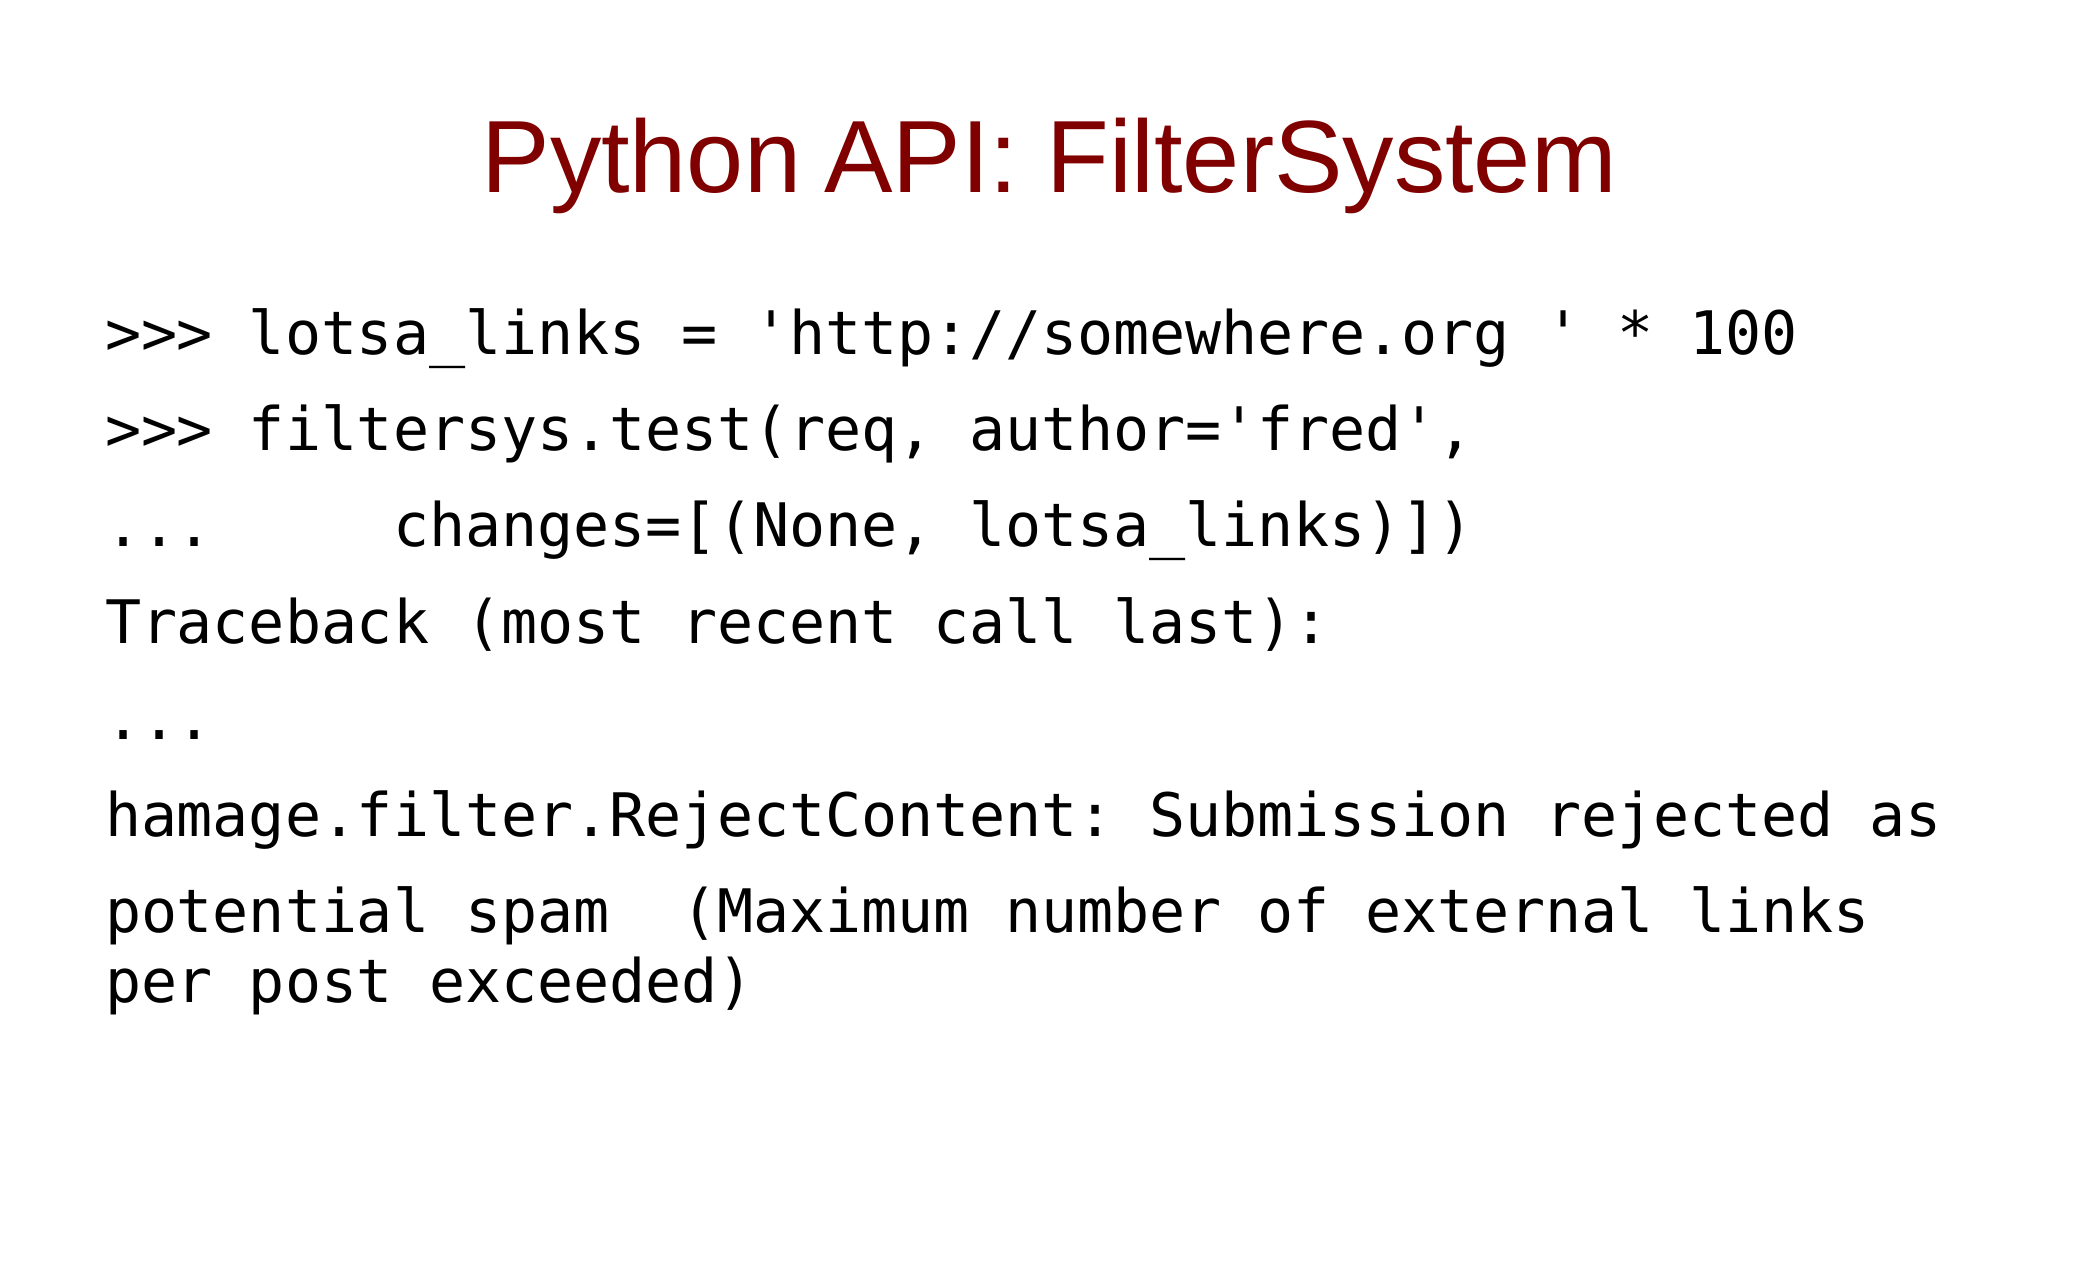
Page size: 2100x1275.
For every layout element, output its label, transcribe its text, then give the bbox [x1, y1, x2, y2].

title Python API: FilterSystem [105, 50, 1995, 264]
list >>> lotsa_links = 'http://somewhere.org ' * 100 >>> filtersys.test(req, author='fred', ... changes=[(None, lotsa_links)]) Traceback (most recent call last): ... hamage.filter.RejectContent: Submission rejected as potential spam (Maximum number of external links per post exceeded) [105, 298, 1953, 1038]
